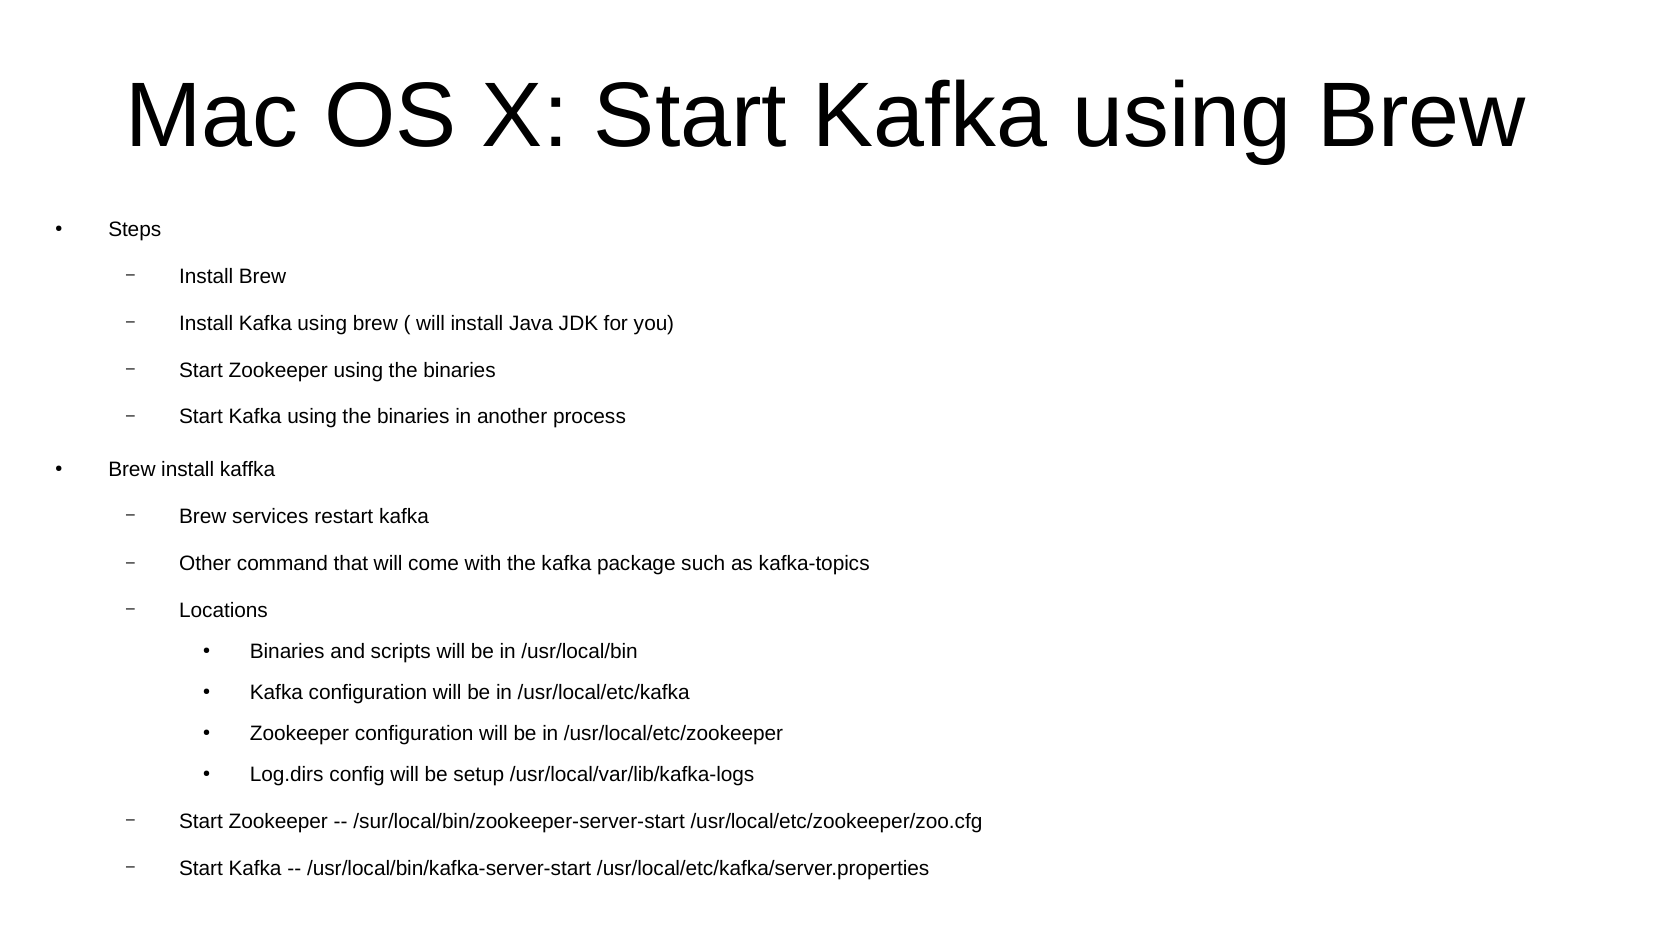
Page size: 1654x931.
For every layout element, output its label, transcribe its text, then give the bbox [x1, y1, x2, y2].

list Steps Install Brew Install Kafka using brew ( will install Java JDK for you) Start Zookeeper using the binaries Start Kafka using the binaries in another process Brew install kaffka Brew services restart kafka Other command that will come with the kafka package such as kafka-topics Locations Binaries and scripts will be in /usr/local/bin Kafka configuration will be in /usr/local/etc/kafka Zookeeper configuration will be in /usr/local/etc/zookeeper Log.dirs config will be setup /usr/local/var/lib/kafka-logs Start Zookeeper -- /sur/local/bin/zookeeper-server-start /usr/local/etc/zookeeper/zoo.cfg Start Kafka -- /usr/local/bin/kafka-server-start /usr/local/etc/kafka/server.properties [37, 217, 1571, 901]
title Mac OS X: Start Kafka using Brew [82, 37, 1571, 193]
